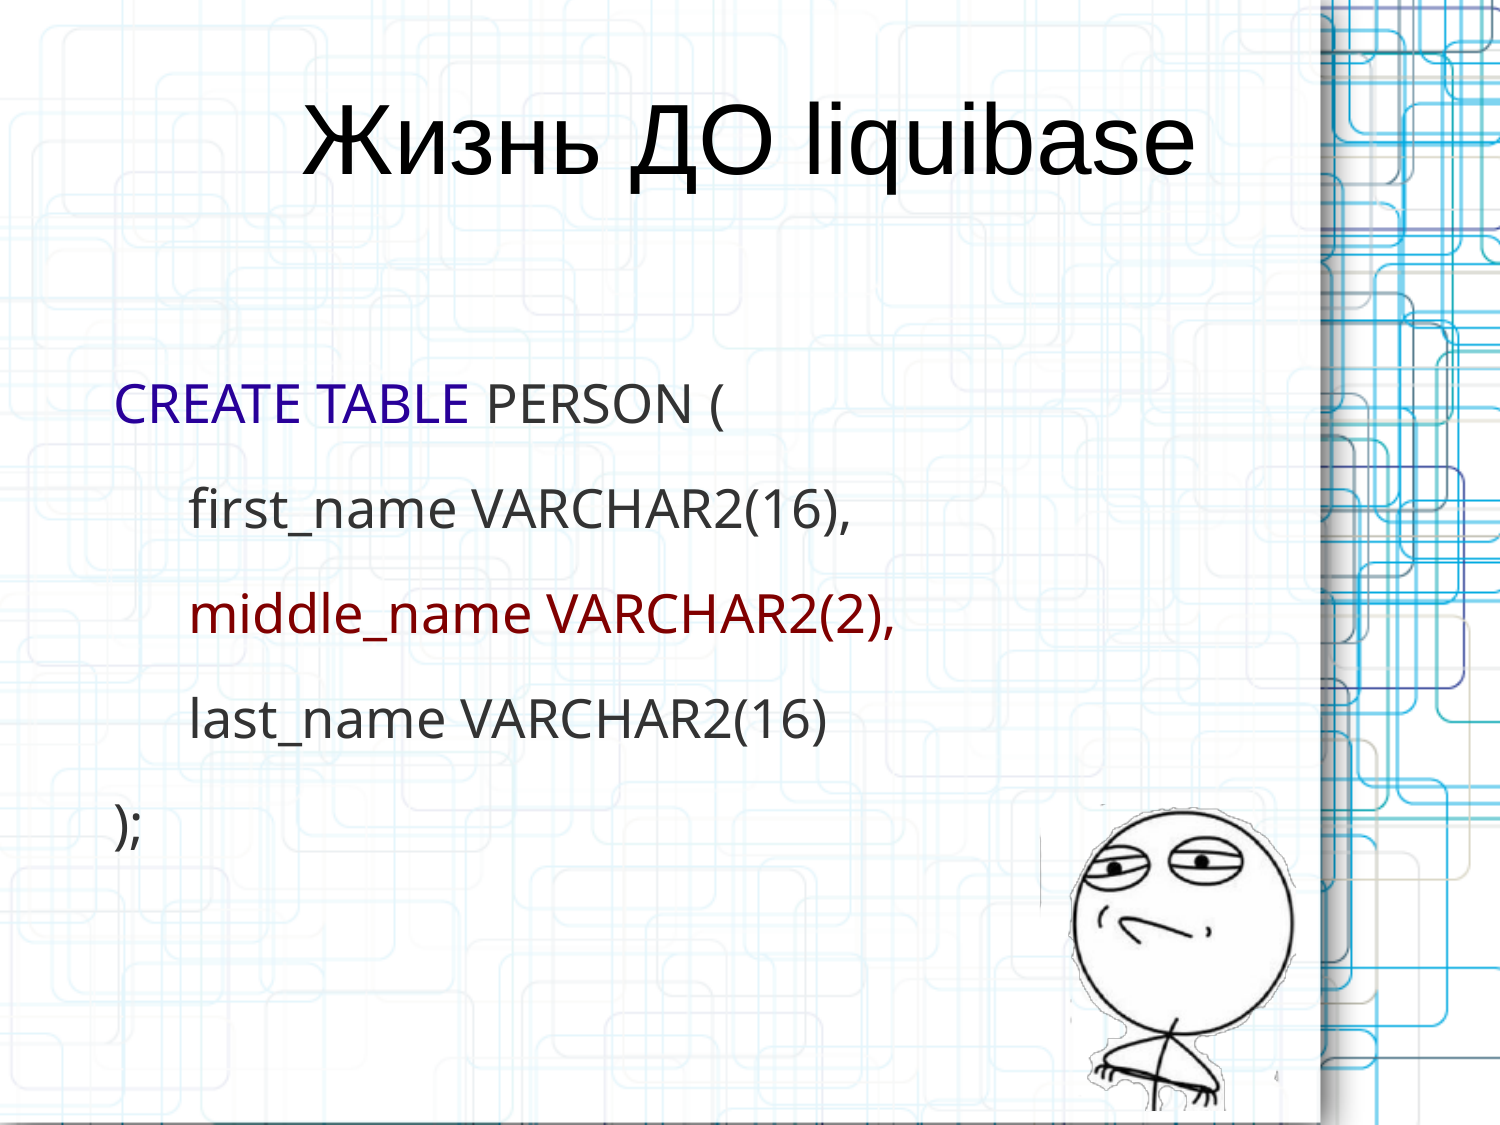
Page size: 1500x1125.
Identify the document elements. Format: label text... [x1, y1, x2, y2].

text_box [1039, 804, 1297, 1111]
picture [0, 0, 1500, 1125]
text_box CREATE TABLE PERSON ( first_name VARCHAR2(16), middle_name VARCHAR2(2), last_name VARCHAR2(16) ); [98, 330, 1216, 1020]
title Жизнь ДО liquibase [75, 54, 1426, 210]
